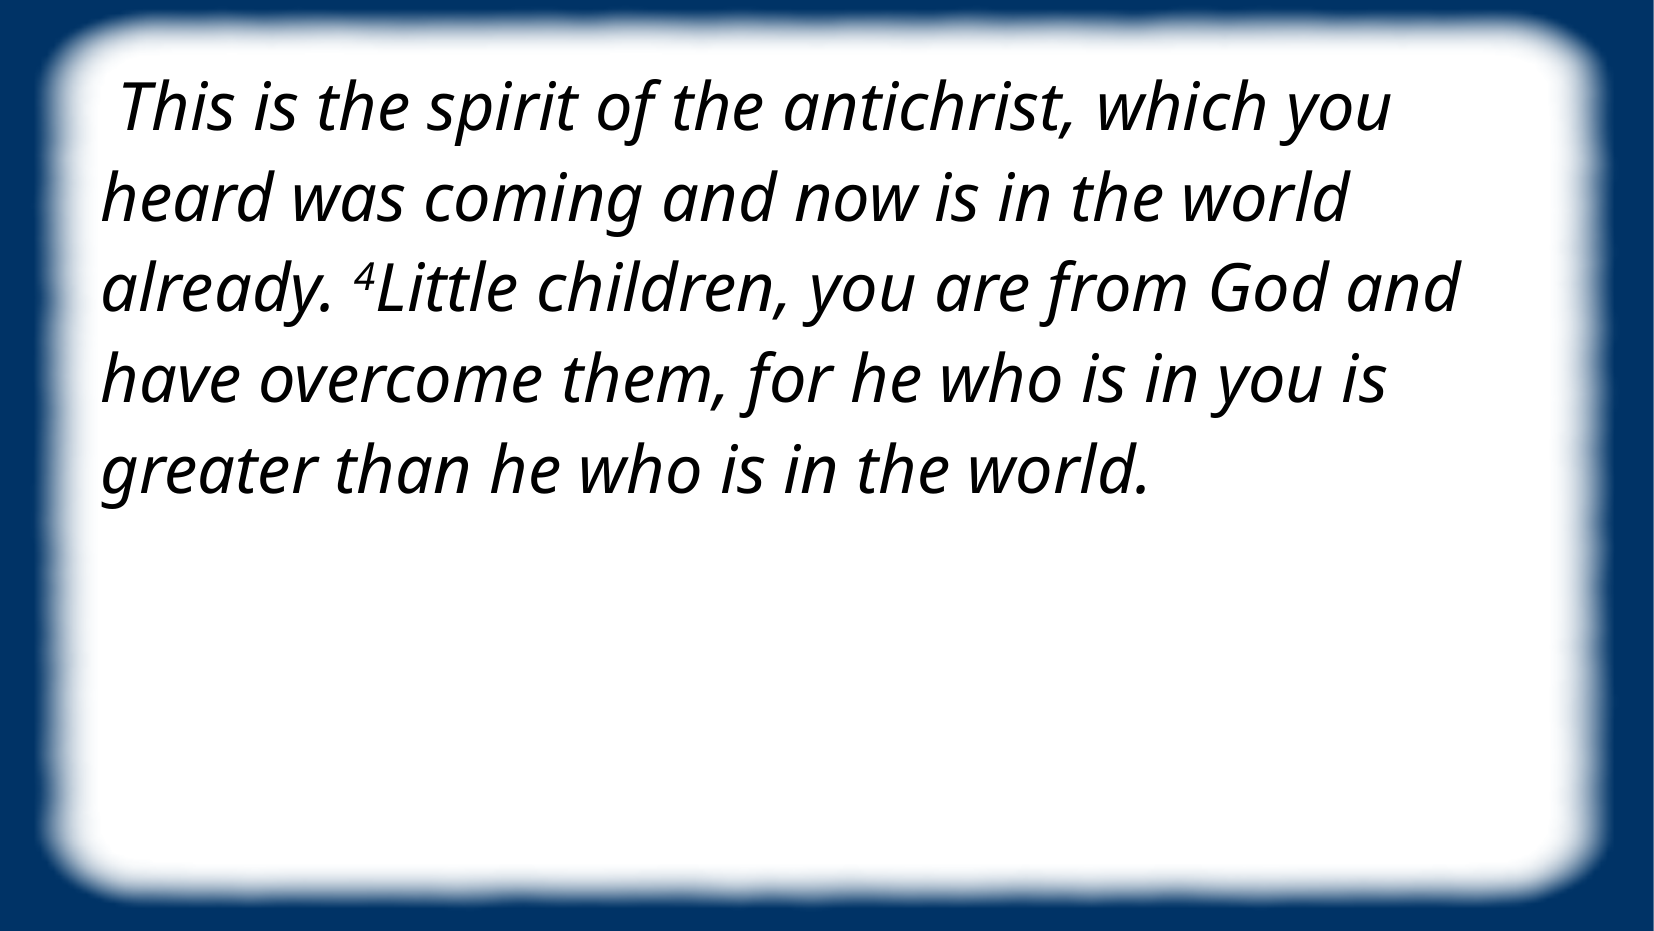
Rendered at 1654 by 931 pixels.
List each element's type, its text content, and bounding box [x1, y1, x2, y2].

picture [0, 0, 1654, 931]
text_box This is the spirit of the antichrist, which you heard was coming and now is in the world already. 4Little children, you are from God and have overcome them, for he who is in you is greater than he who is in the world. [85, 51, 1556, 511]
